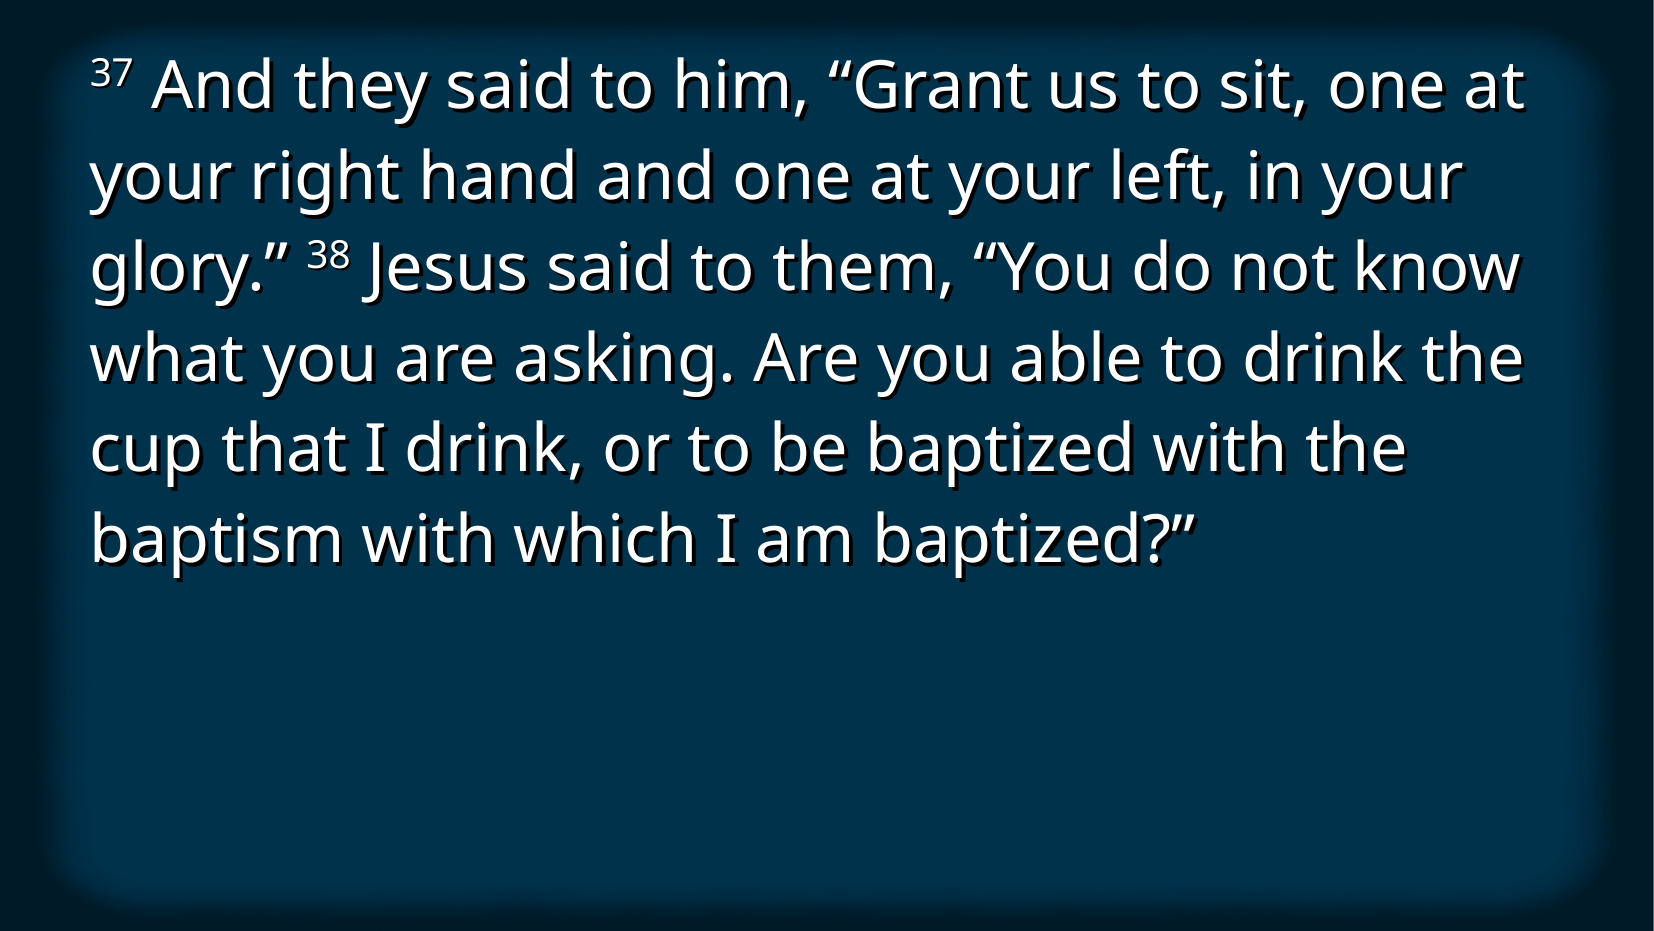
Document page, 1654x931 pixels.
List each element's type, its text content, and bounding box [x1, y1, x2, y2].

text_box 37 And they said to him, “Grant us to sit, one at your right hand and one at your left, in your glory.” 38 Jesus said to them, “You do not know what you are asking. Are you able to drink the cup that I drink, or to be baptized with the baptism with which I am baptized?” [75, 30, 1591, 578]
picture [0, 0, 1654, 931]
